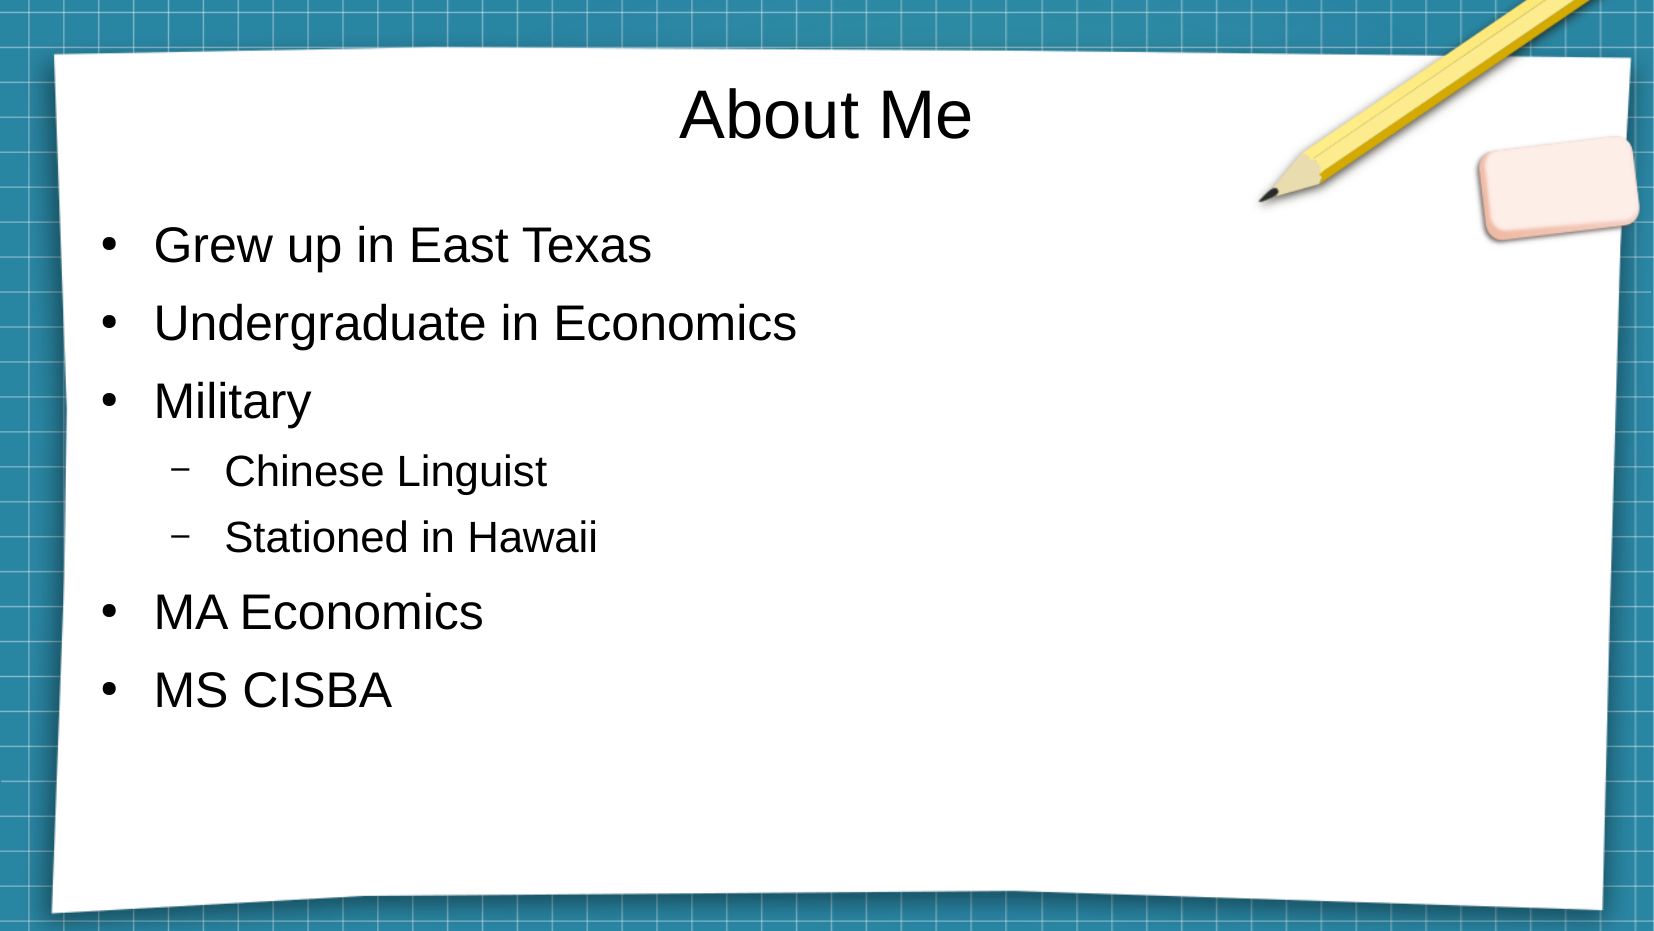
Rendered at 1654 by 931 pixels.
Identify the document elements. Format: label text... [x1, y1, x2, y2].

title About Me [82, 37, 1571, 193]
picture [0, 0, 1654, 931]
list Grew up in East Texas Undergraduate in Economics Military Chinese Linguist Stationed in Hawaii MA Economics MS CISBA [82, 217, 1571, 758]
